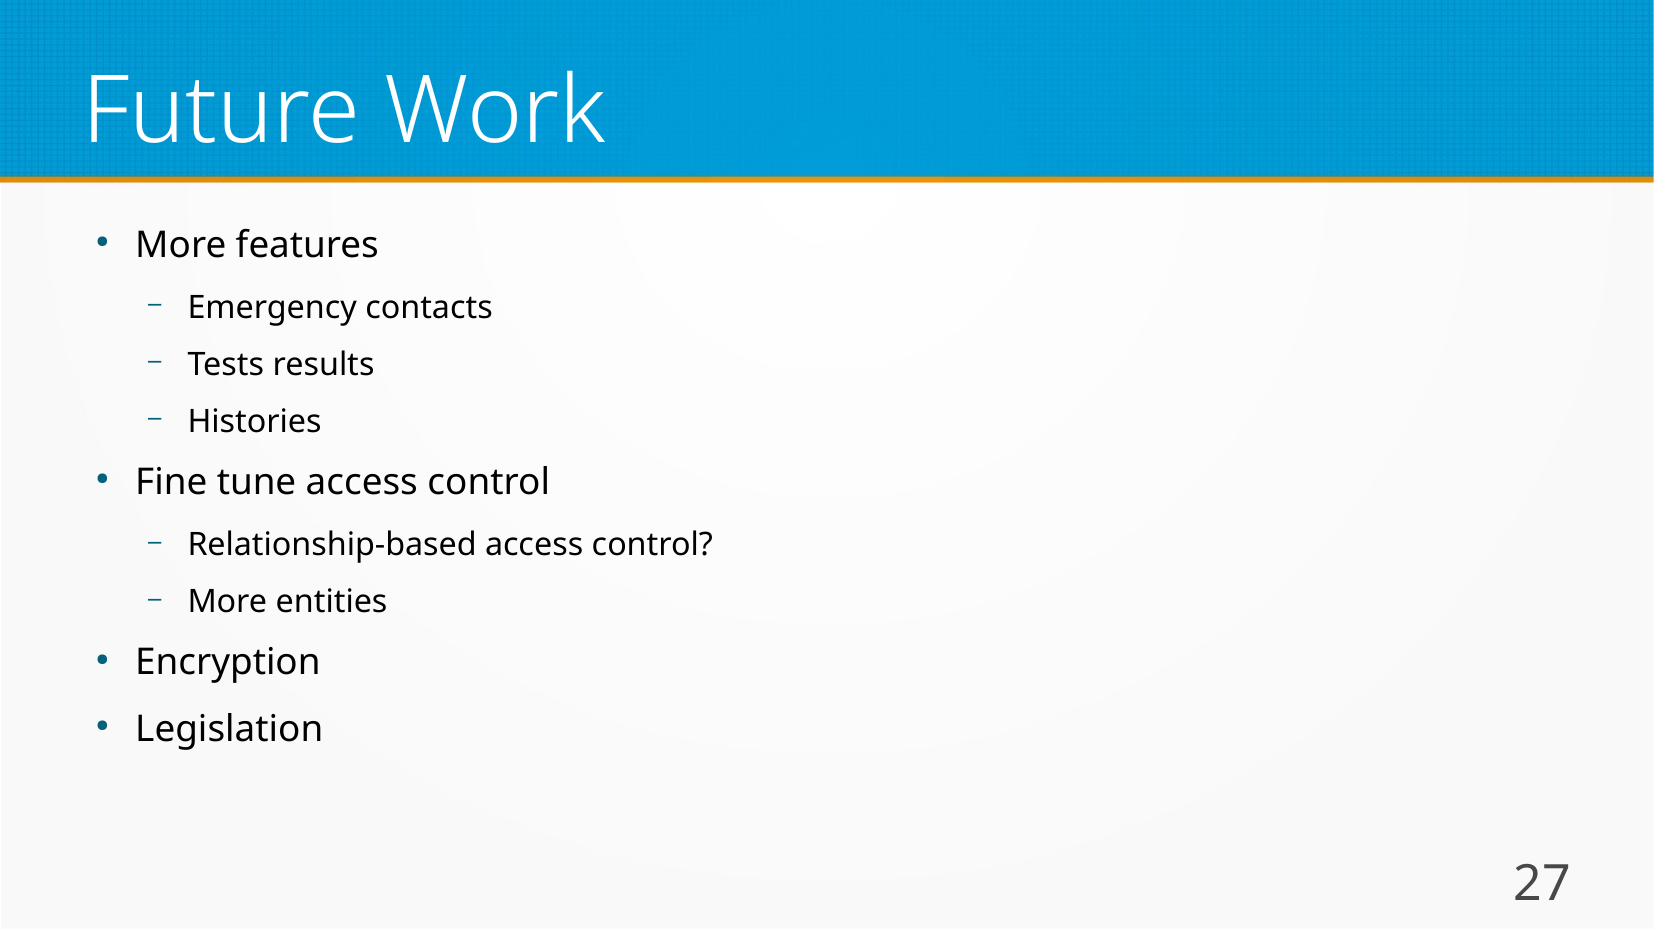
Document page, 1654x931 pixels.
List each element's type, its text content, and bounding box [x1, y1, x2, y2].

title Future Work [82, 14, 1571, 171]
picture [0, 175, 1654, 931]
list More features Emergency contacts Tests results Histories Fine tune access control Relationship-based access control? More entities Encryption Legislation [82, 217, 1571, 758]
